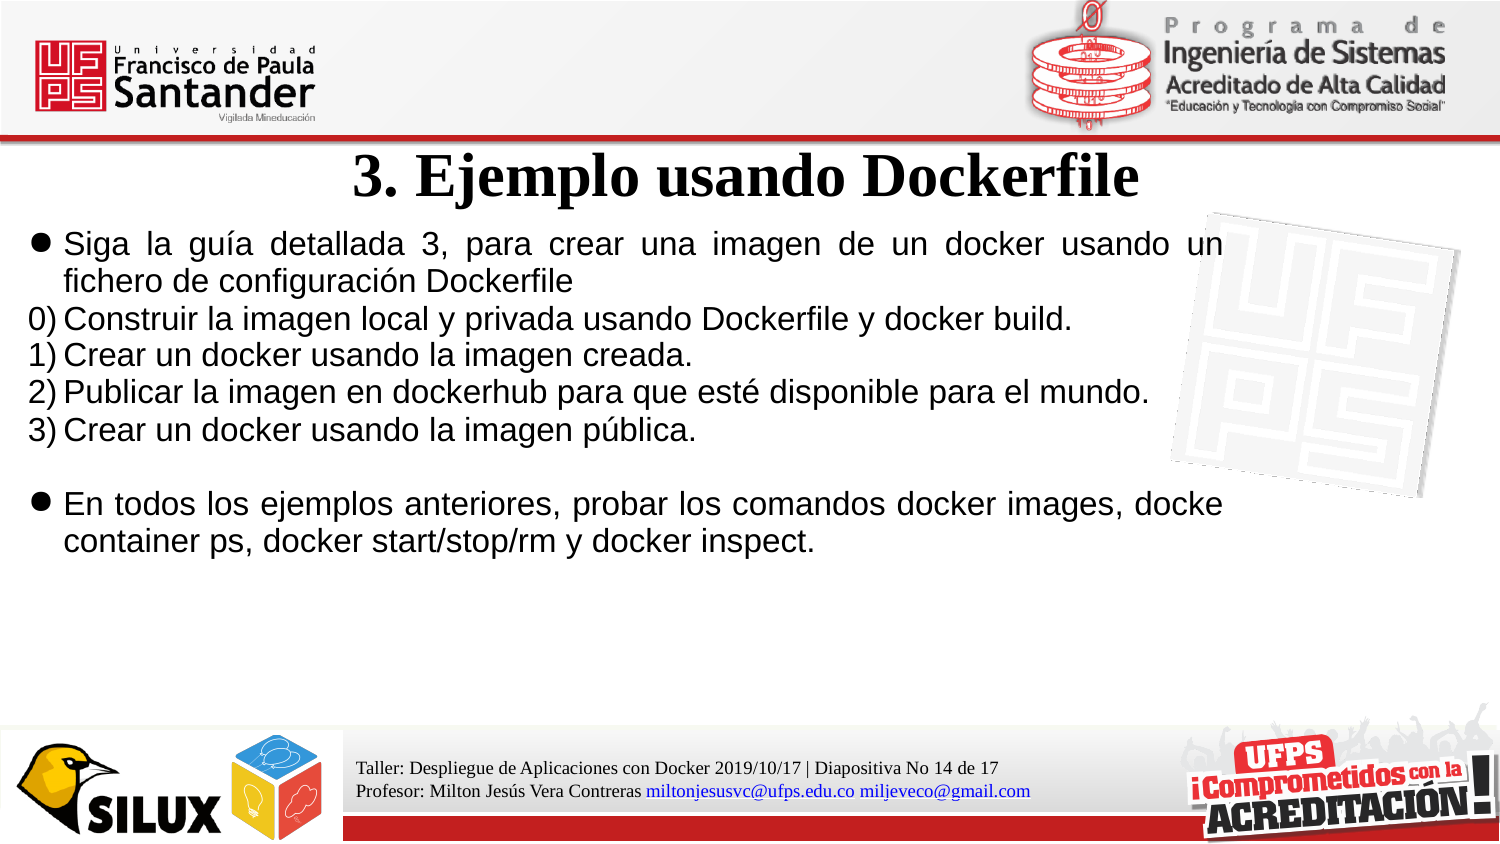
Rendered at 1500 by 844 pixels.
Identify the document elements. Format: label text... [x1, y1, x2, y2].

picture [11, 734, 329, 842]
text_box Siga la guía detallada 3, para crear una imagen de un docker usando un fichero de configuración Dockerfile Construir la imagen local y privada usando Dockerfile y docker build. Crear un docker usando la imagen creada. Publicar la imagen en dockerhub para que esté disponible para el mundo. Crear un docker usando la imagen pública. En todos los ejemplos anteriores, probar los comandos docker images, docke container ps, docker start/stop/rm y docker inspect. [13, 218, 1241, 715]
picture [1023, 0, 1445, 128]
text_box 3. Ejemplo usando Dockerfile [19, 128, 1475, 247]
picture [1180, 702, 1500, 844]
picture [20, 33, 324, 128]
picture [1241, 247, 1453, 497]
